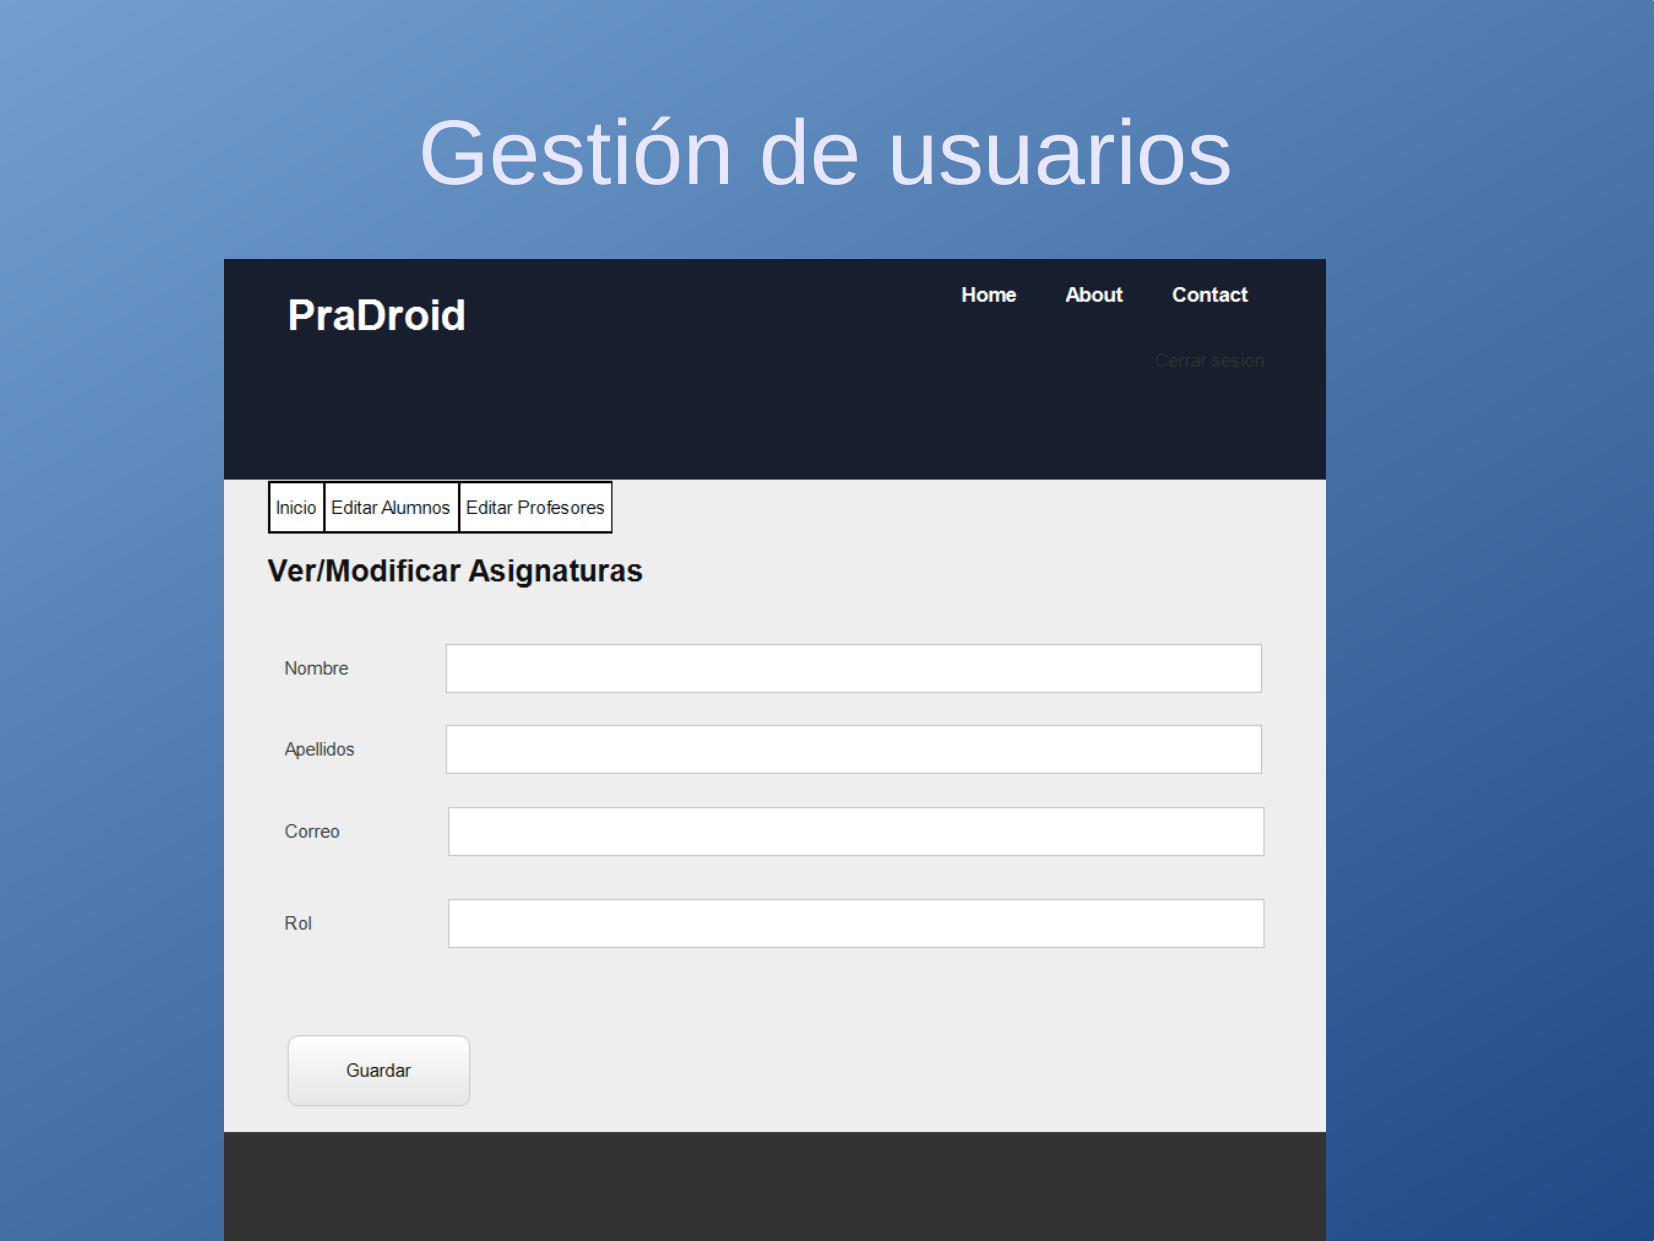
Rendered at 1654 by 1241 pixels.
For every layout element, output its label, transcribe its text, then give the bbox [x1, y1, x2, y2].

picture [224, 259, 1326, 1241]
title Gestión de usuarios [82, 49, 1571, 257]
